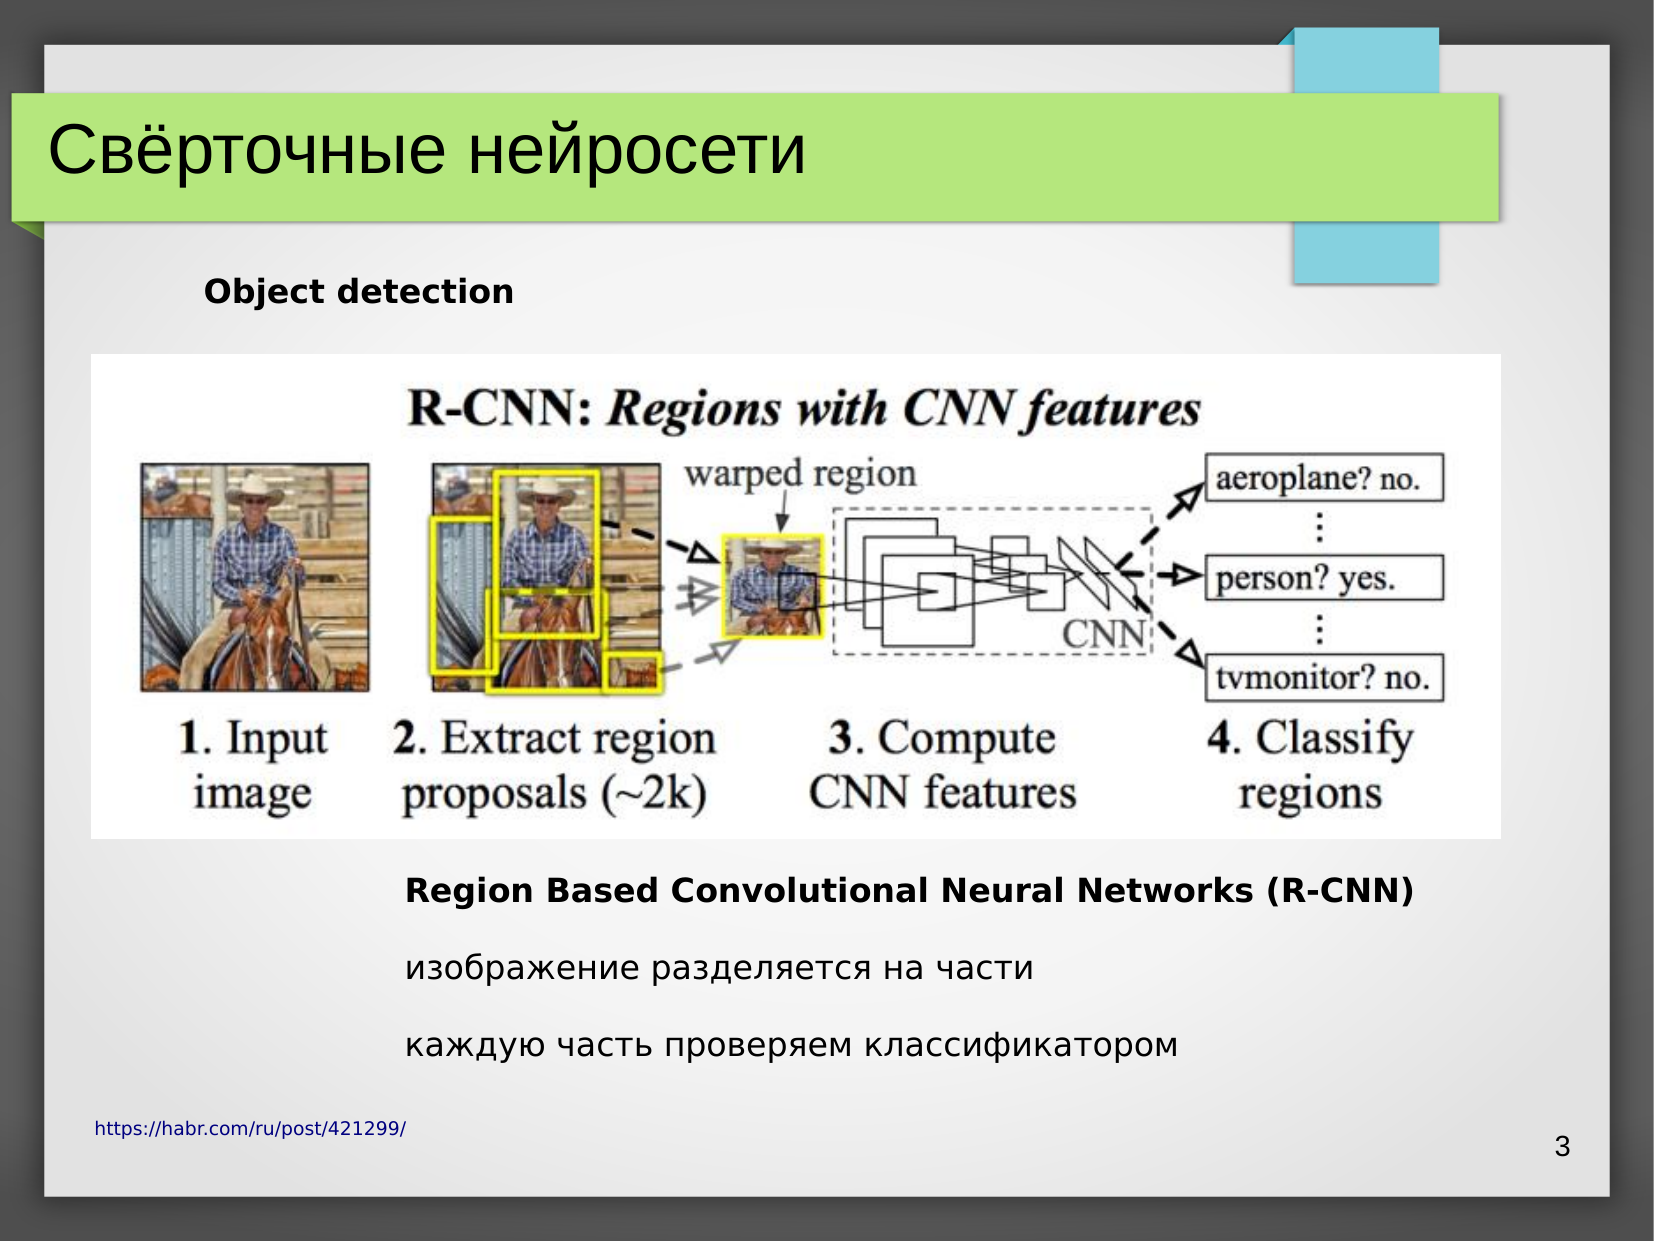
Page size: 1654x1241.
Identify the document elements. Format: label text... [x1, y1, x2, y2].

text_box Region Based Convolutional Neural Networks (R-CNN) изображение разделяется на части каждую часть проверяем классификатором [389, 864, 1595, 1111]
text_box Object detection [188, 265, 531, 319]
text_box https://habr.com/ru/post/421299/ [79, 1110, 733, 1170]
title Свёрточные нейросети [47, 96, 1536, 201]
picture [0, 0, 1654, 1241]
